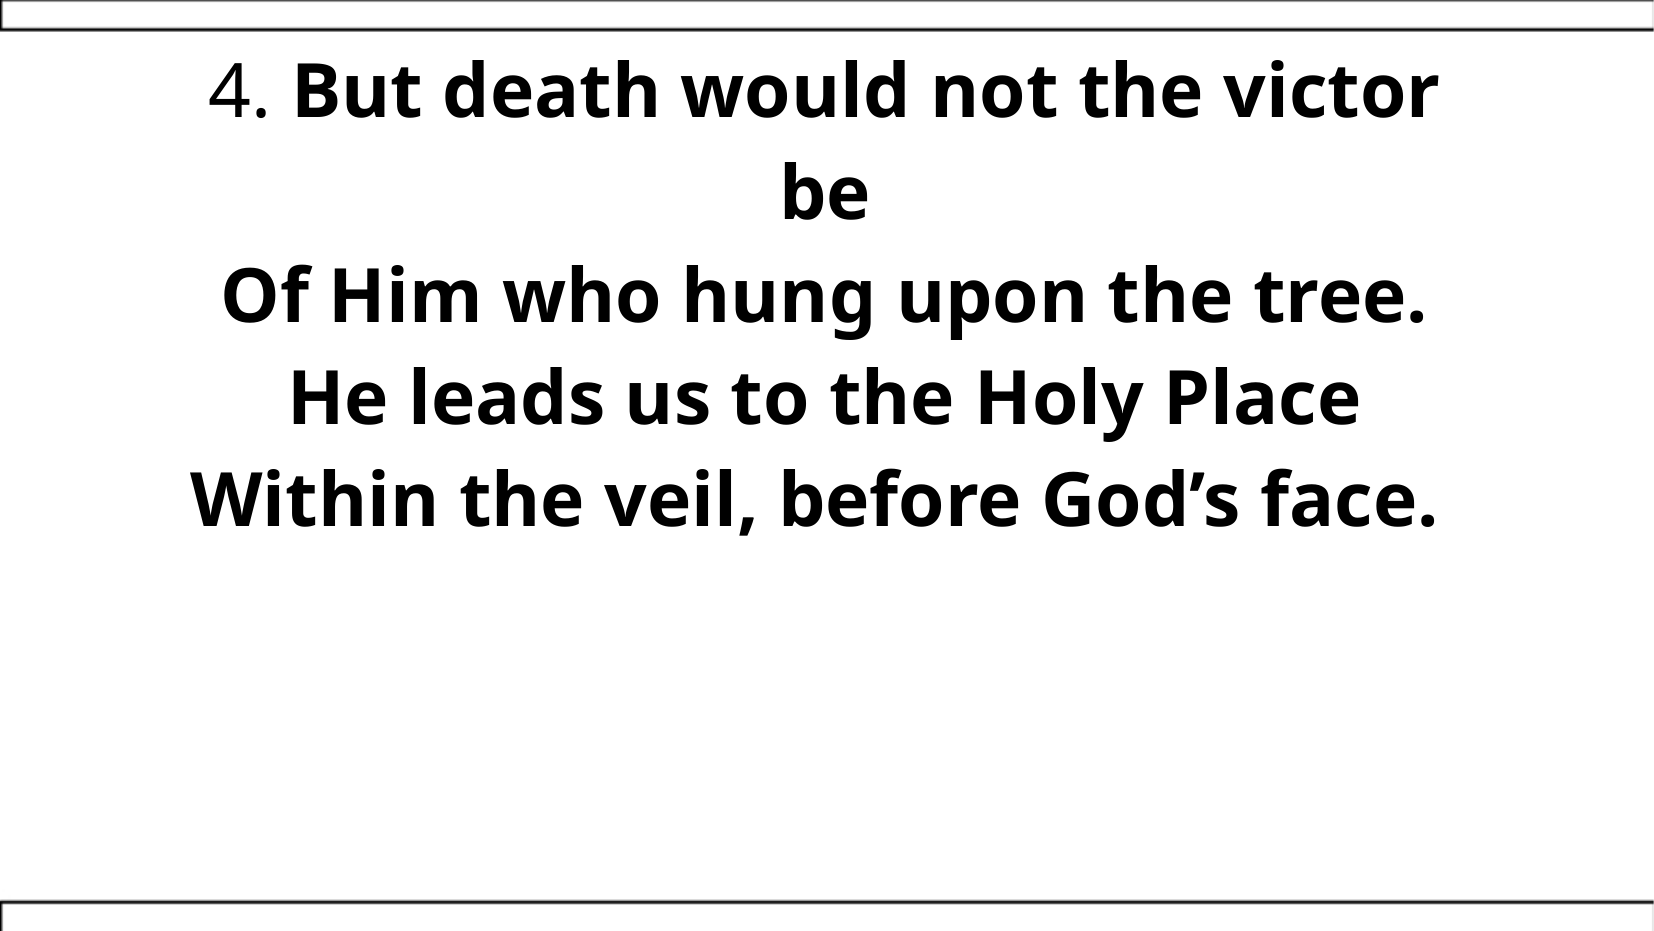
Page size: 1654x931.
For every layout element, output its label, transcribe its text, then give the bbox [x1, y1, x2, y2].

picture [0, 0, 1654, 931]
text_box 4. But death would not the victor be Of Him who hung upon the tree. He leads us to the Holy Place Within the veil, before God’s face. [150, 30, 1501, 445]
